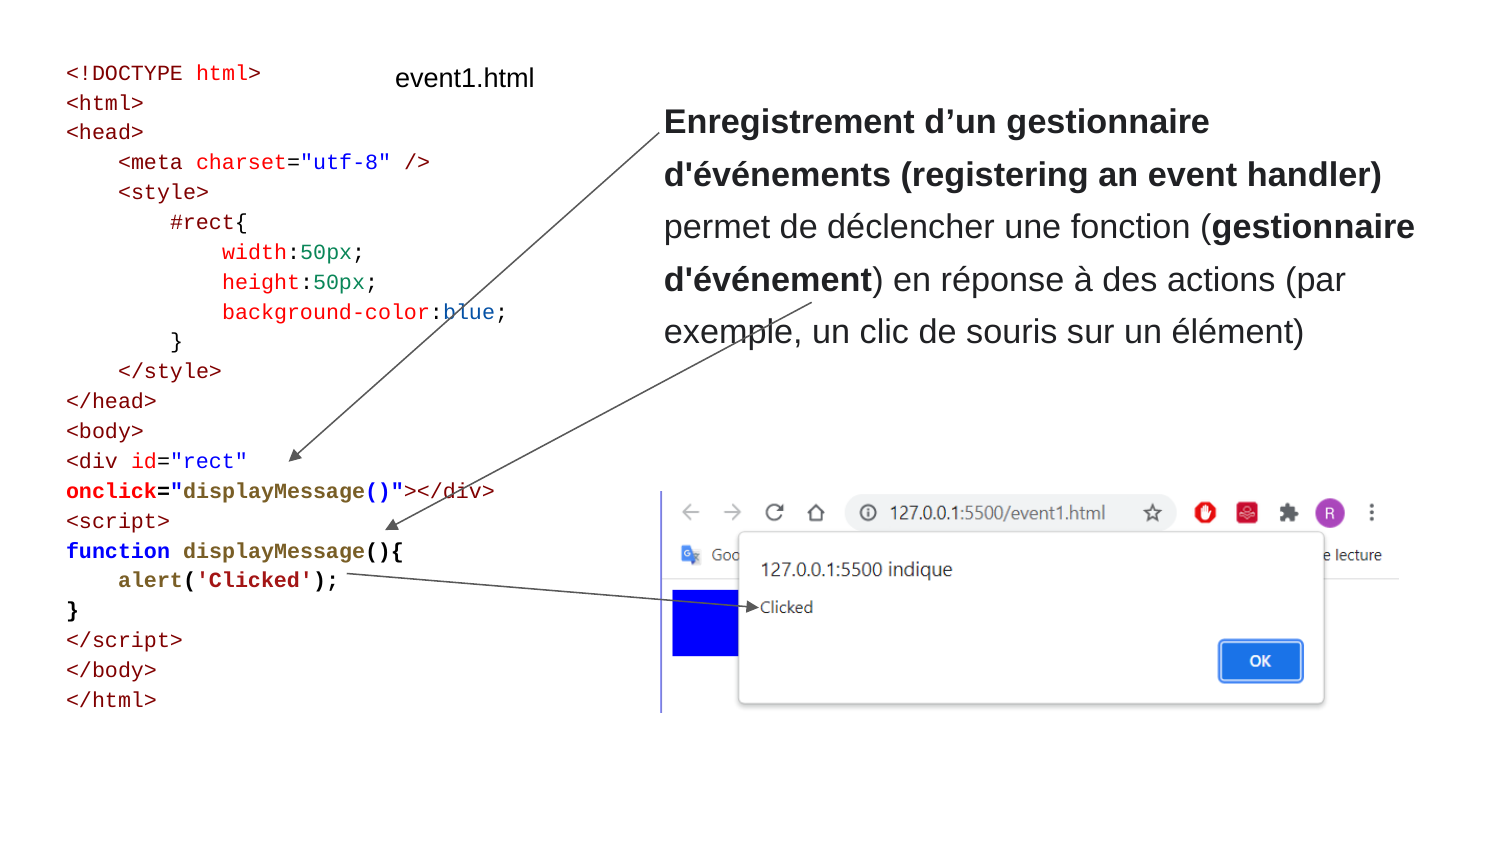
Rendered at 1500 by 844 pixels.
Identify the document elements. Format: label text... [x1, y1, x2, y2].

list <!DOCTYPE html> <html> <head> <meta charset="utf-8" /> <style> #rect{ width:50px; height:50px; background-color:blue; } </style> </head> <body> <div id="rect" onclick="displayMessage()"></div> <script> function displayMessage(){ alert('Clicked'); } </script> </body> </html> [51, 39, 649, 765]
picture [660, 491, 1399, 713]
title Enregistrement d’un gestionnaire d'événements (registering an event handler) permet de déclencher une fonction (gestionnaire d'événement) en réponse à des actions (par exemple, un clic de souris sur un élément) [649, 72, 1449, 442]
text_box event1.html [370, 39, 567, 110]
